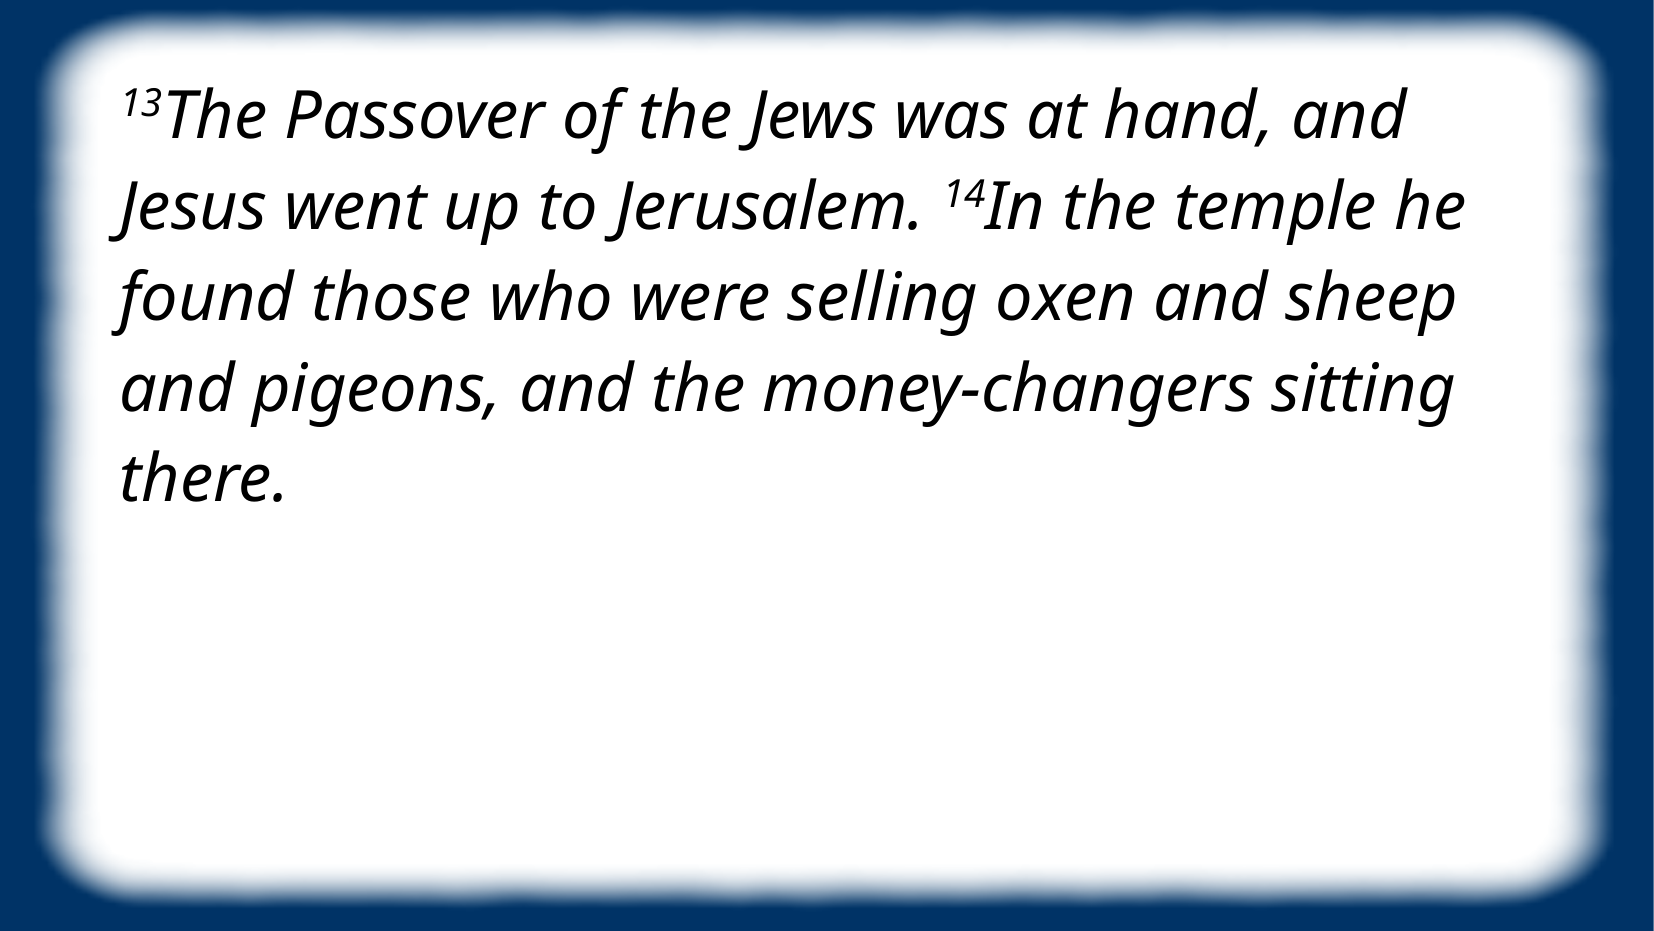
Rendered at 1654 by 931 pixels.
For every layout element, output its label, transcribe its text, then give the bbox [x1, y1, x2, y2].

text_box 13The Passover of the Jews was at hand, and Jesus went up to Jerusalem. 14In the temple he found those who were selling oxen and sheep and pigeons, and the money-changers sitting there. [105, 60, 1546, 519]
picture [0, 0, 1654, 931]
